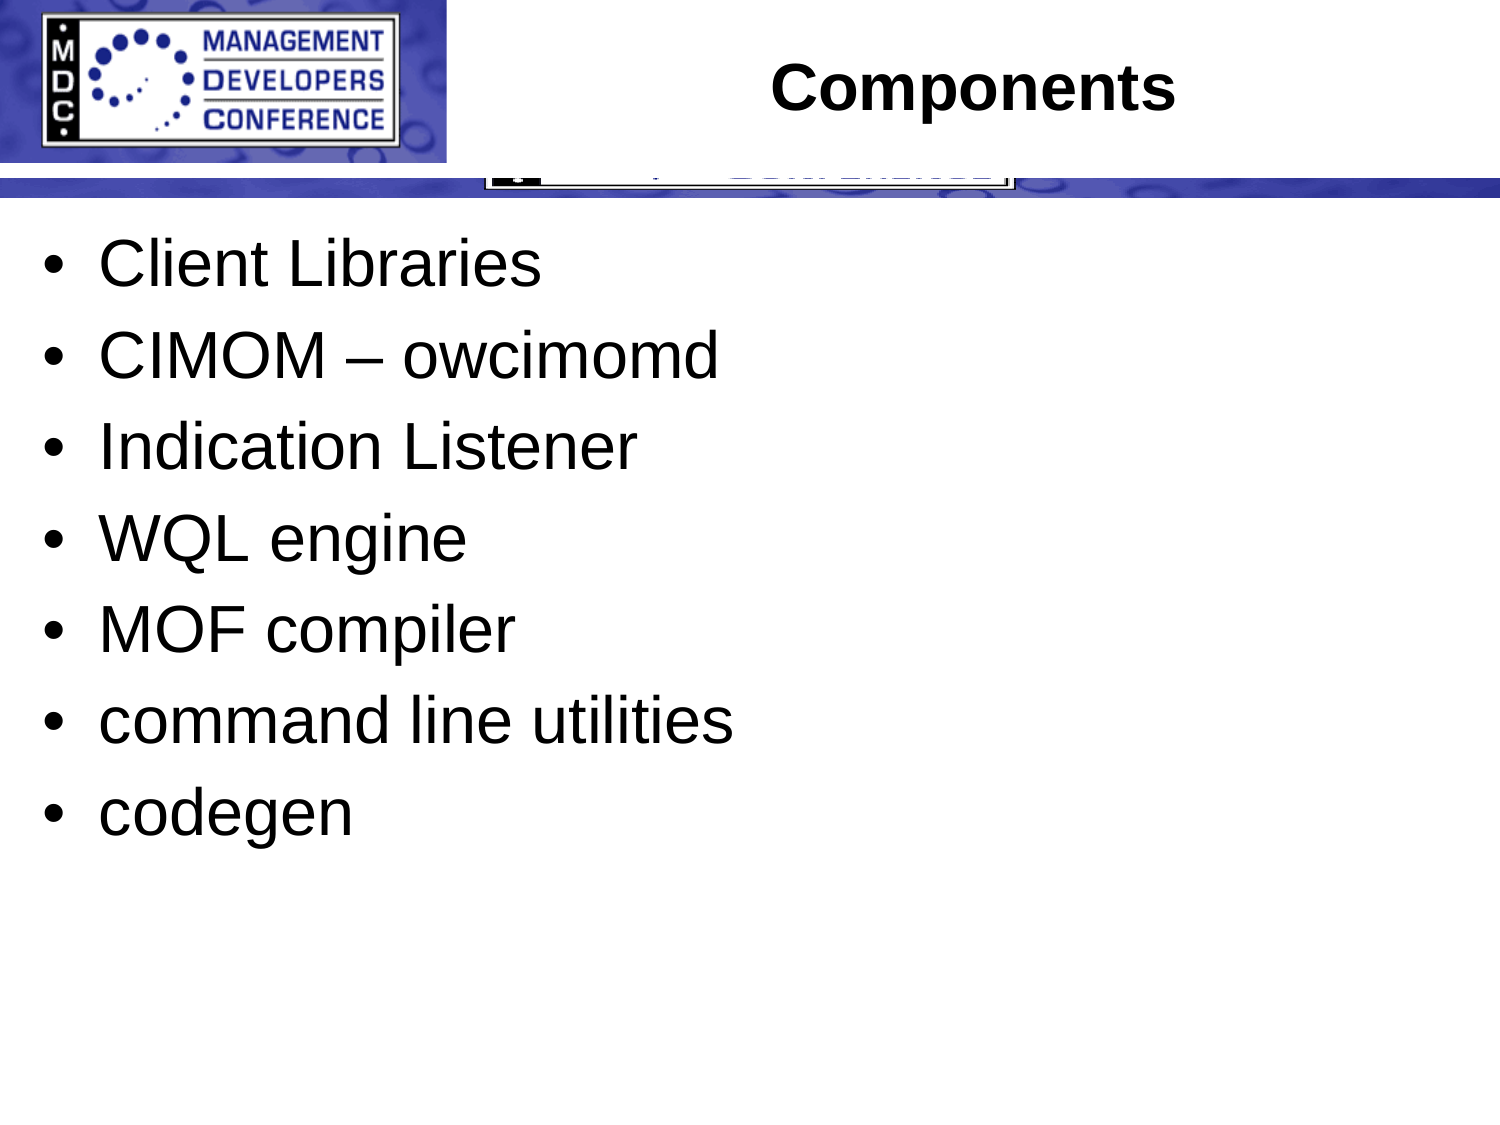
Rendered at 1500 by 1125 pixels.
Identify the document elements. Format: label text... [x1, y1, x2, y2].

picture [0, 178, 1500, 198]
picture [0, 0, 447, 163]
title Components [447, 7, 1500, 169]
list Client Libraries CIMOM – owcimomd Indication Listener WQL engine MOF compiler command line utilities codegen [42, 226, 1433, 1067]
